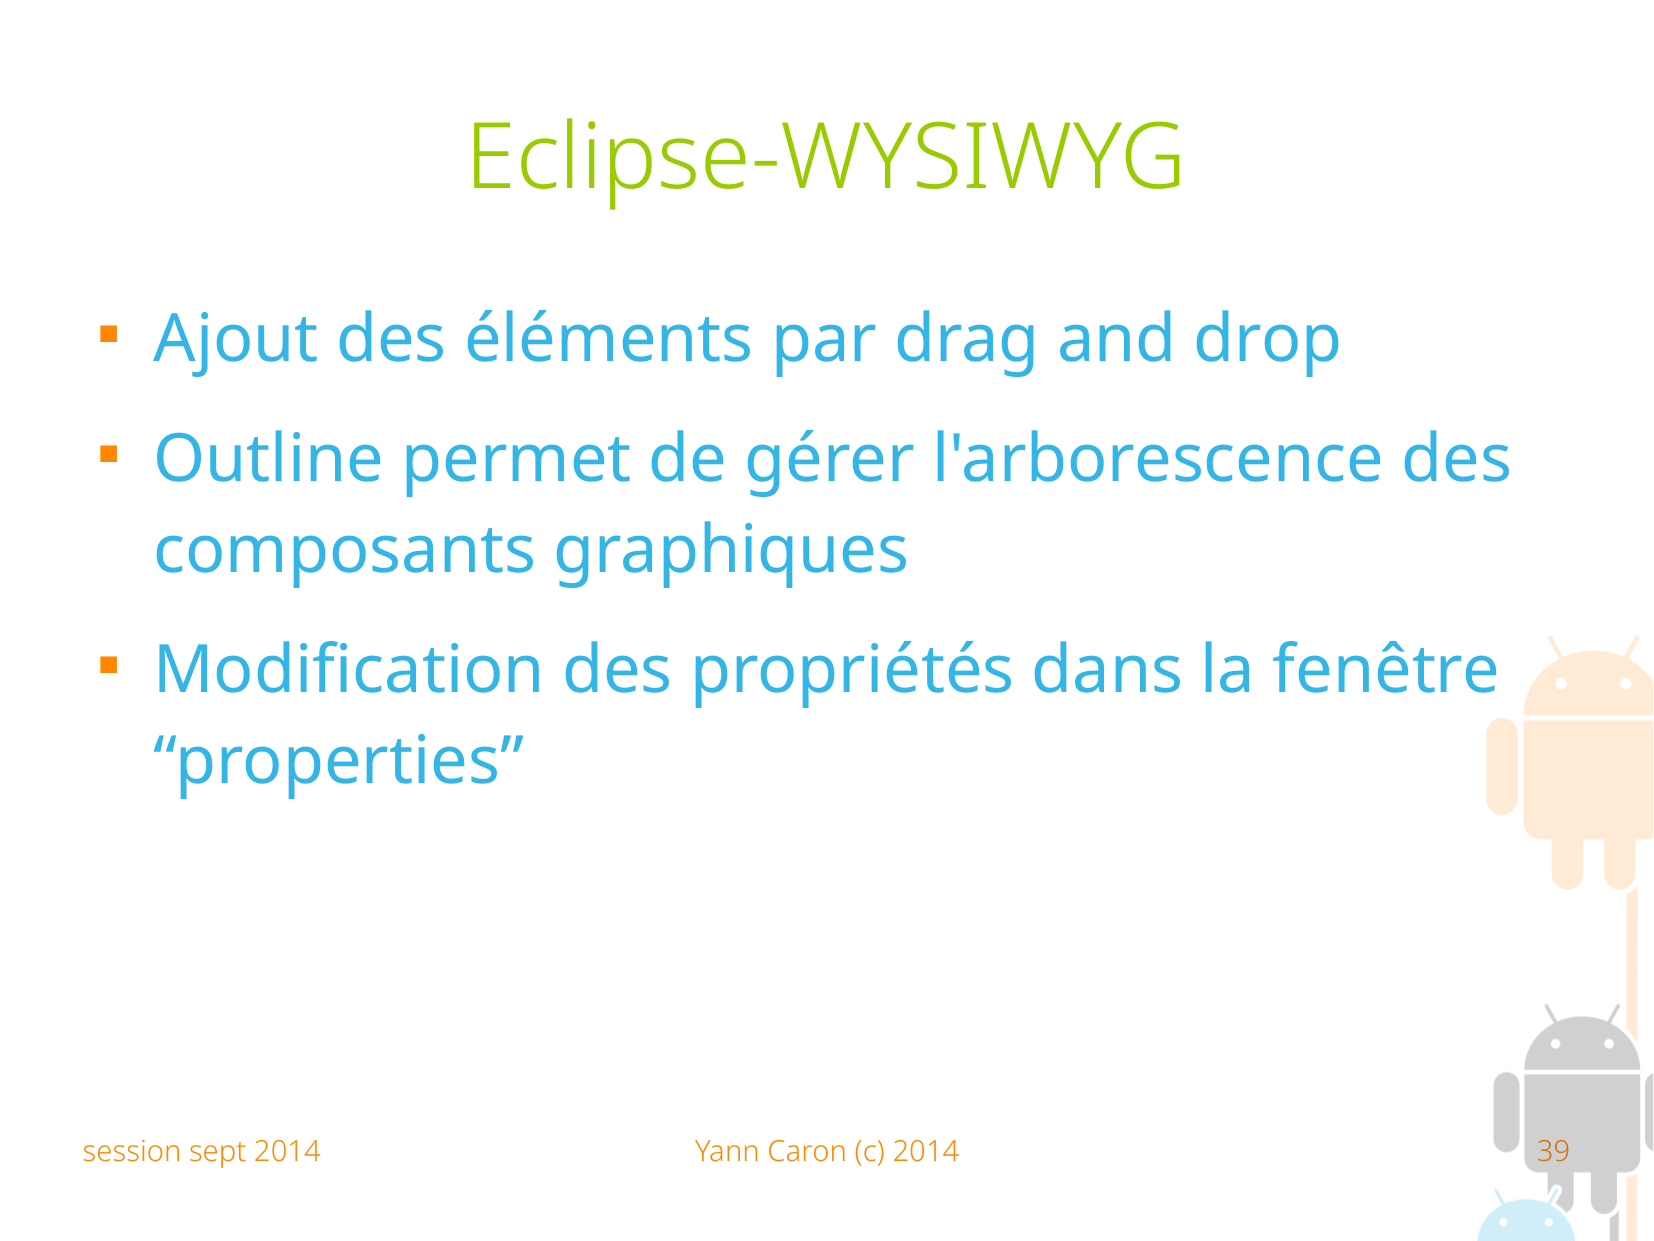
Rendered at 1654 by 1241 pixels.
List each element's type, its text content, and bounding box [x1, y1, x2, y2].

picture [240, 423, 1654, 1241]
title Eclipse-WYSIWYG [82, 49, 1571, 257]
list Ajout des éléments par drag and drop Outline permet de gérer l'arborescence des composants graphiques Modification des propriétés dans la fenêtre “properties” [82, 290, 1571, 1010]
